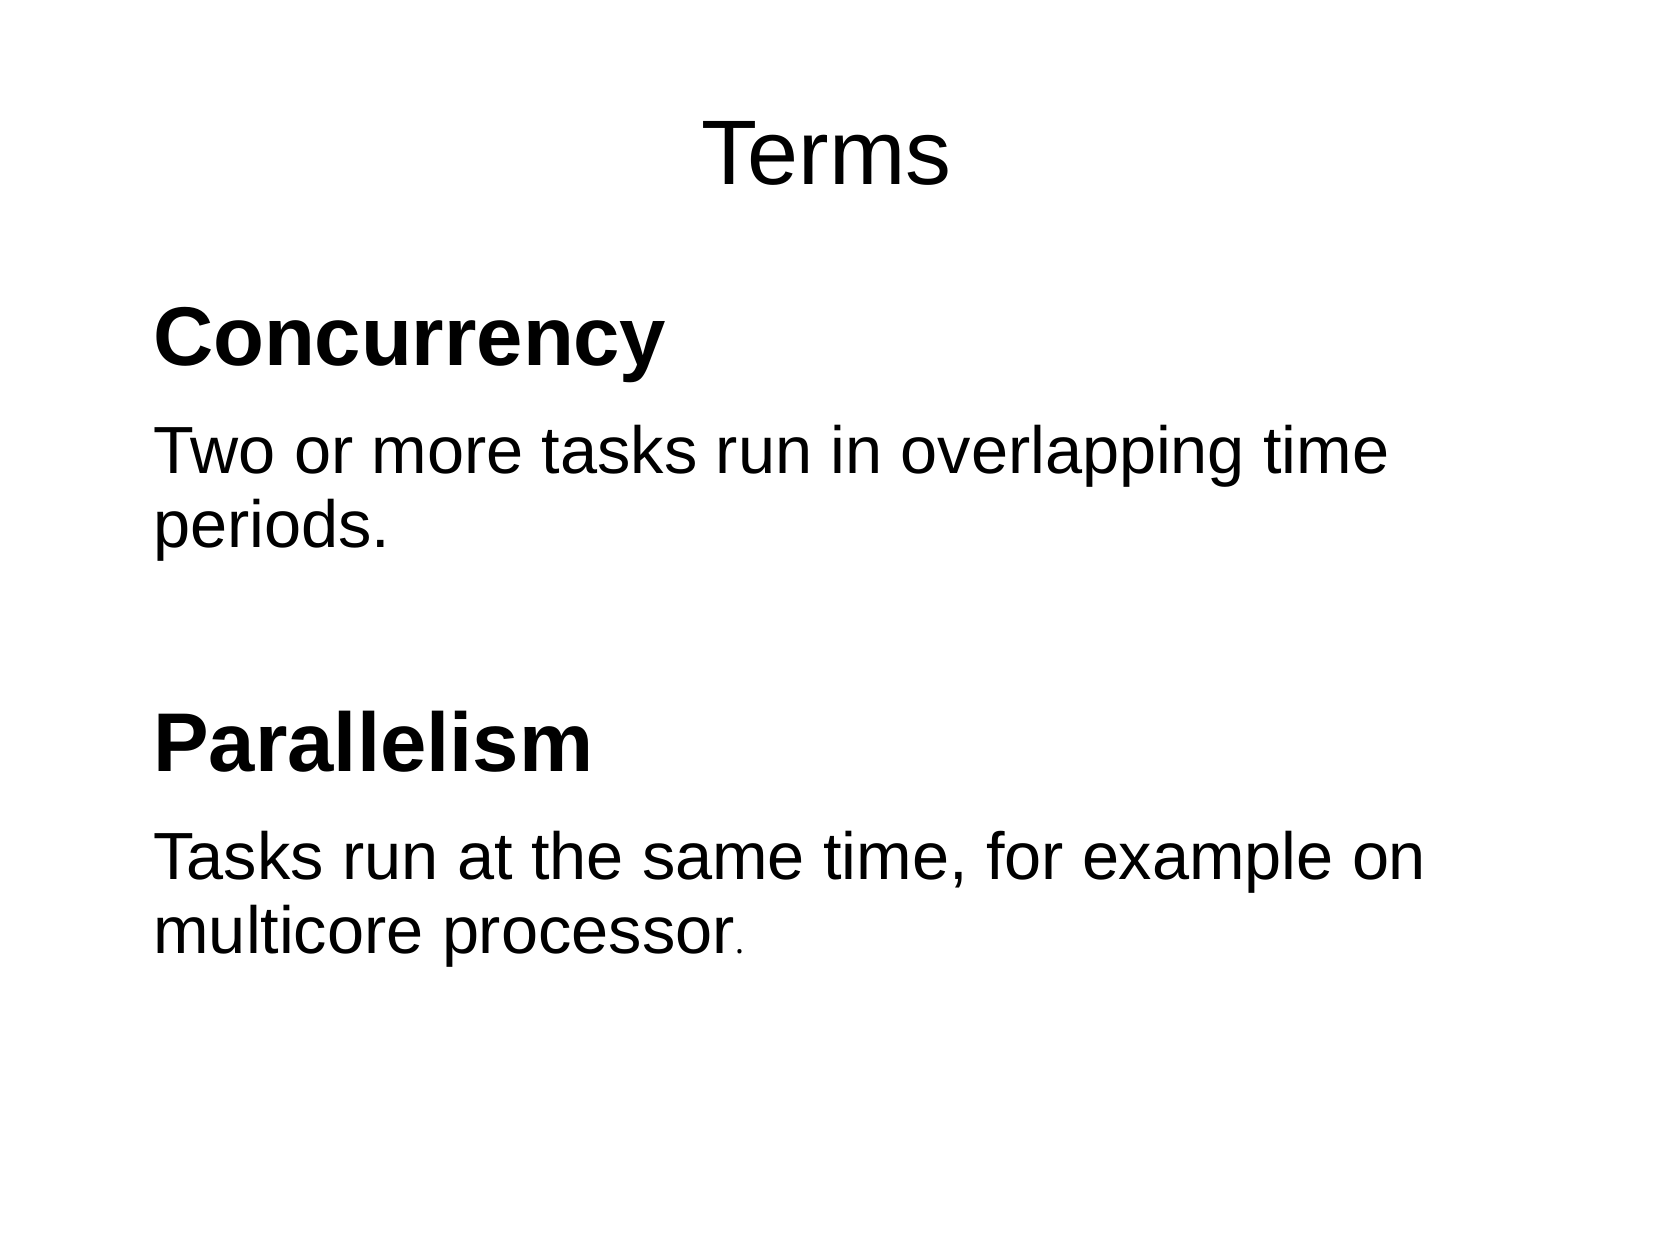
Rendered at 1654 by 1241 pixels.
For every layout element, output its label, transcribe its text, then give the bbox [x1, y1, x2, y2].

title Terms [82, 49, 1571, 257]
list Concurrency Two or more tasks run in overlapping time periods. Parallelism Tasks run at the same time, for example on multicore processor. [82, 290, 1571, 1010]
